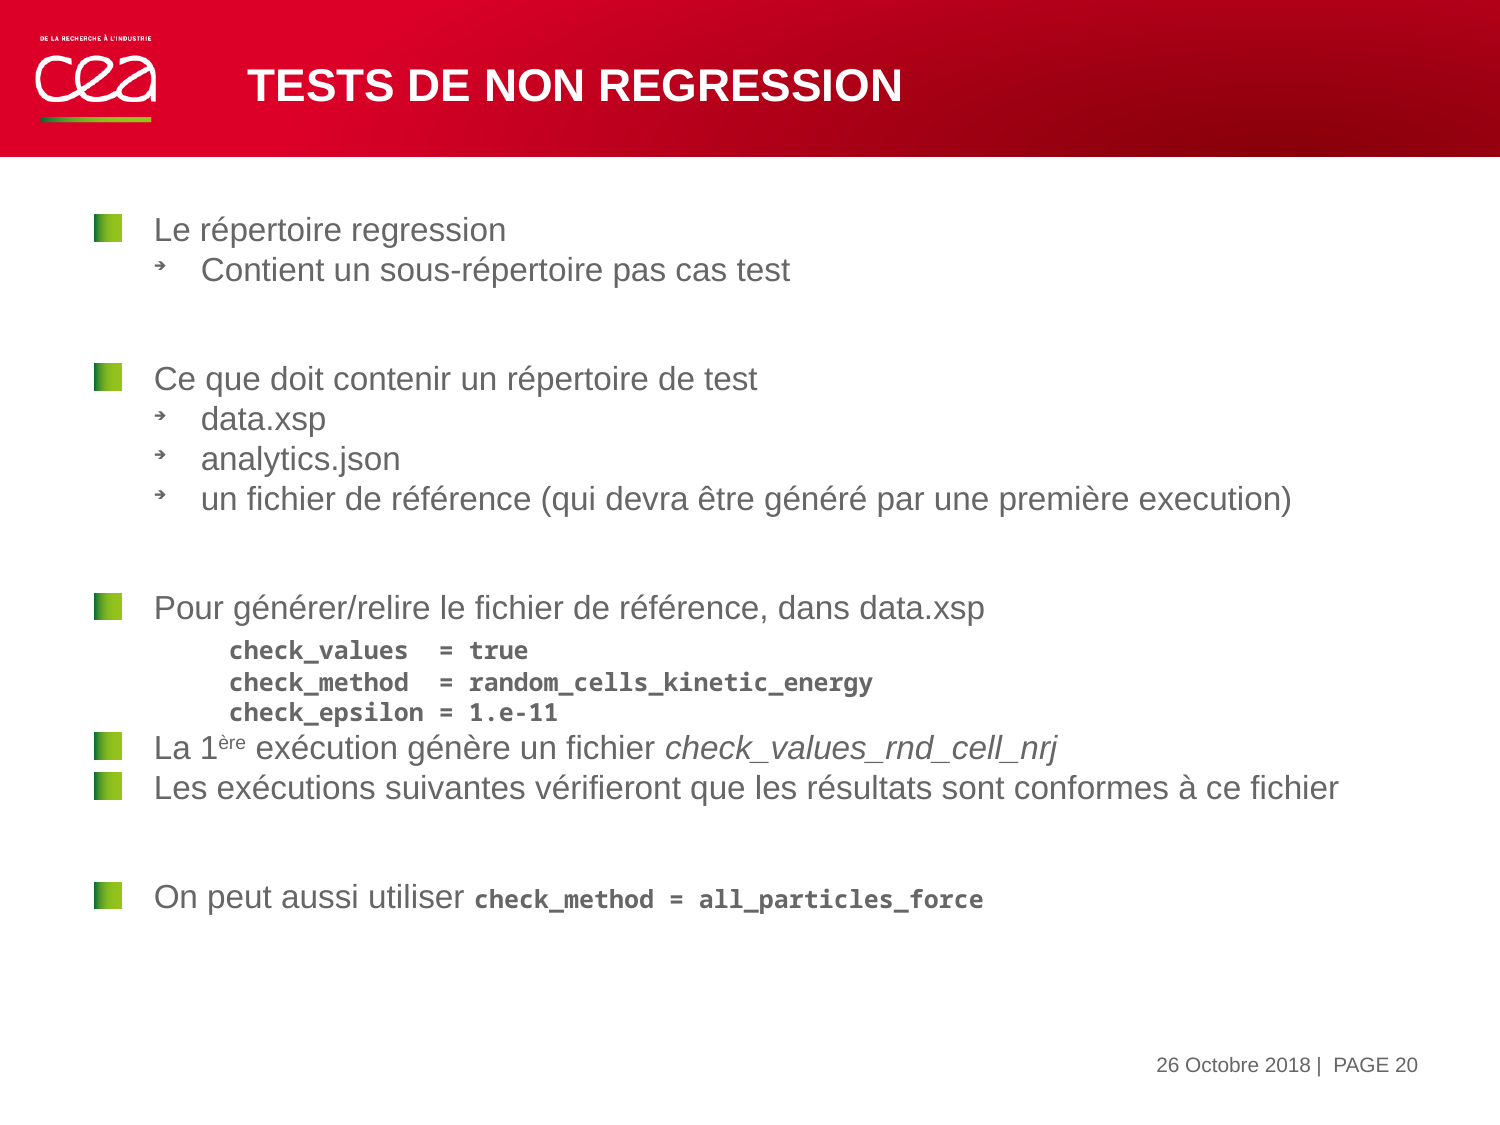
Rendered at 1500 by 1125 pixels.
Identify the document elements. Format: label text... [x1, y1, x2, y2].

slide_number | PAGE <number> [1316, 1034, 1500, 1094]
picture [0, 0, 1500, 157]
list Le répertoire regression Contient un sous-répertoire pas cas test Ce que doit contenir un répertoire de test data.xsp analytics.json un fichier de référence (qui devra être généré par une première execution) Pour générer/relire le fichier de référence, dans data.xsp check_values = true check_method = random_cells_kinetic_energy check_epsilon = 1.e-11 La 1ère exécution génère un fichier check_values_rnd_cell_nrj Les exécutions suivantes vérifieront que les résultats sont conformes à ce fichier On peut aussi utiliser check_method = all_particles_force [94, 208, 1436, 1024]
title Tests de non regression [247, 8, 1436, 158]
footer 26 Octobre 2018 [336, 1034, 1311, 1095]
